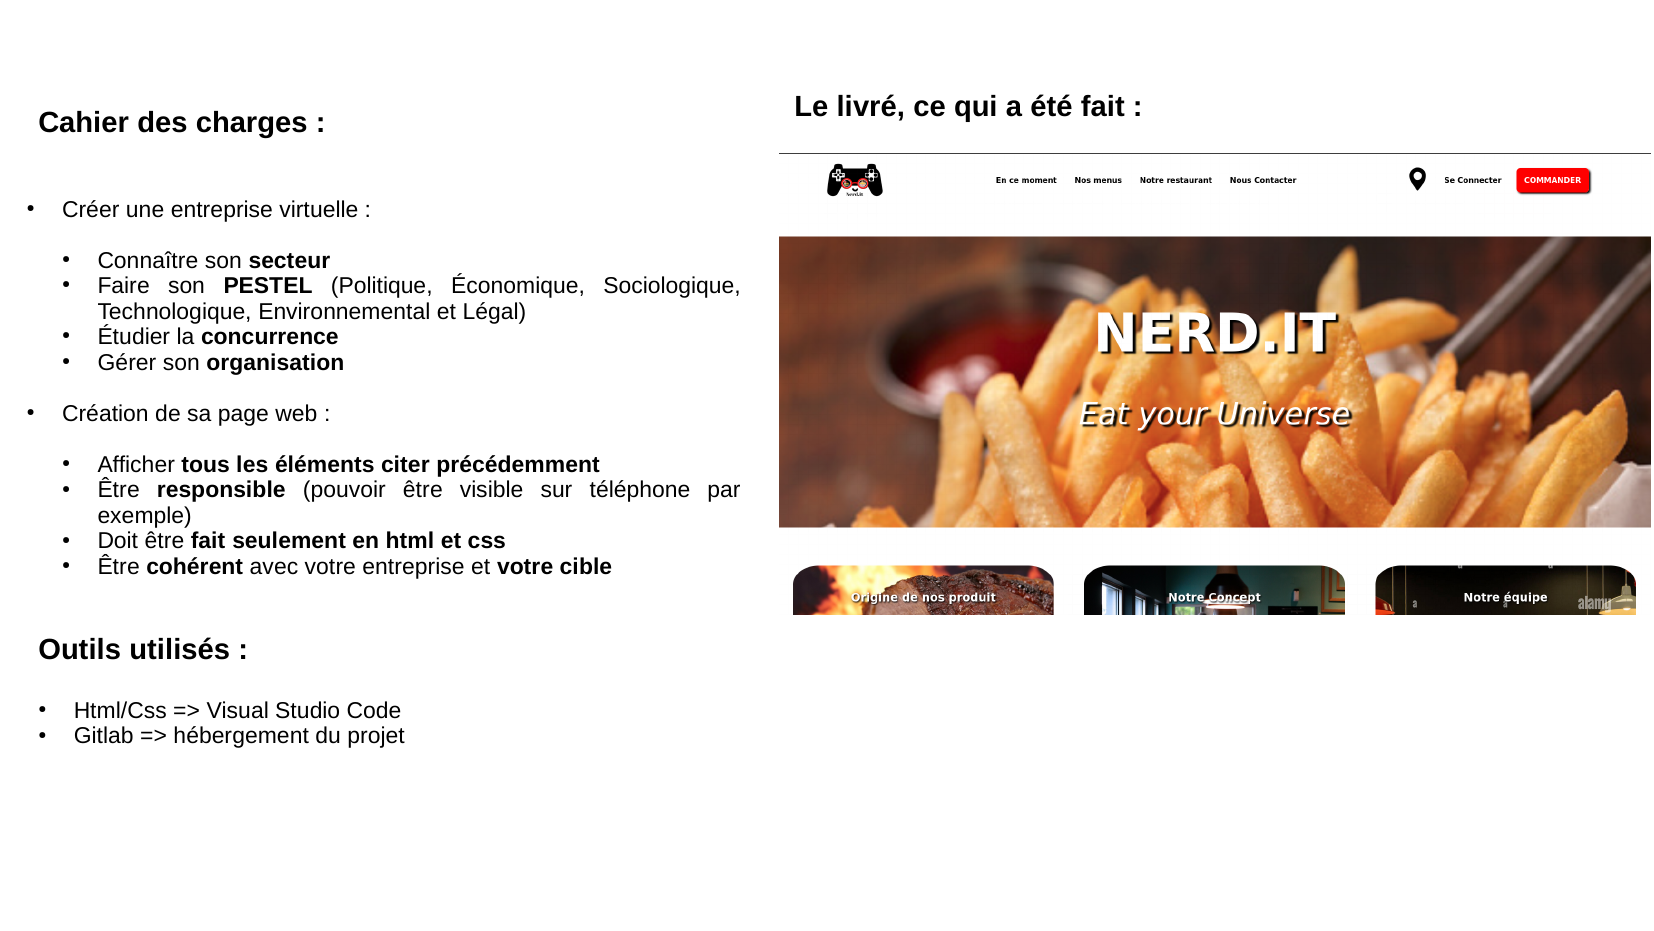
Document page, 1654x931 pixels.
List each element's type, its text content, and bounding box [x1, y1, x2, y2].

text_box Outils utilisés : [23, 625, 438, 674]
picture [779, 153, 1651, 615]
text_box Le livré, ce qui a été fait : [779, 82, 1170, 153]
text_box Html/Css => Visual Studio Code Gitlab => hébergement du projet [23, 690, 733, 756]
text_box Cahier des charges : [23, 98, 414, 147]
text_box Créer une entreprise virtuelle : Connaître son secteur Faire son PESTEL (Politique, Économique, Sociologique, Technologique, Environnemental et Légal) Étudier la concurrence Gérer son organisation Création de sa page web : Afficher tous les éléments citer précédemment Être responsible (pouvoir être visible sur téléphone par exemple) Doit être fait seulement en html et css Être cohérent avec votre entreprise et votre cible [11, 188, 756, 587]
